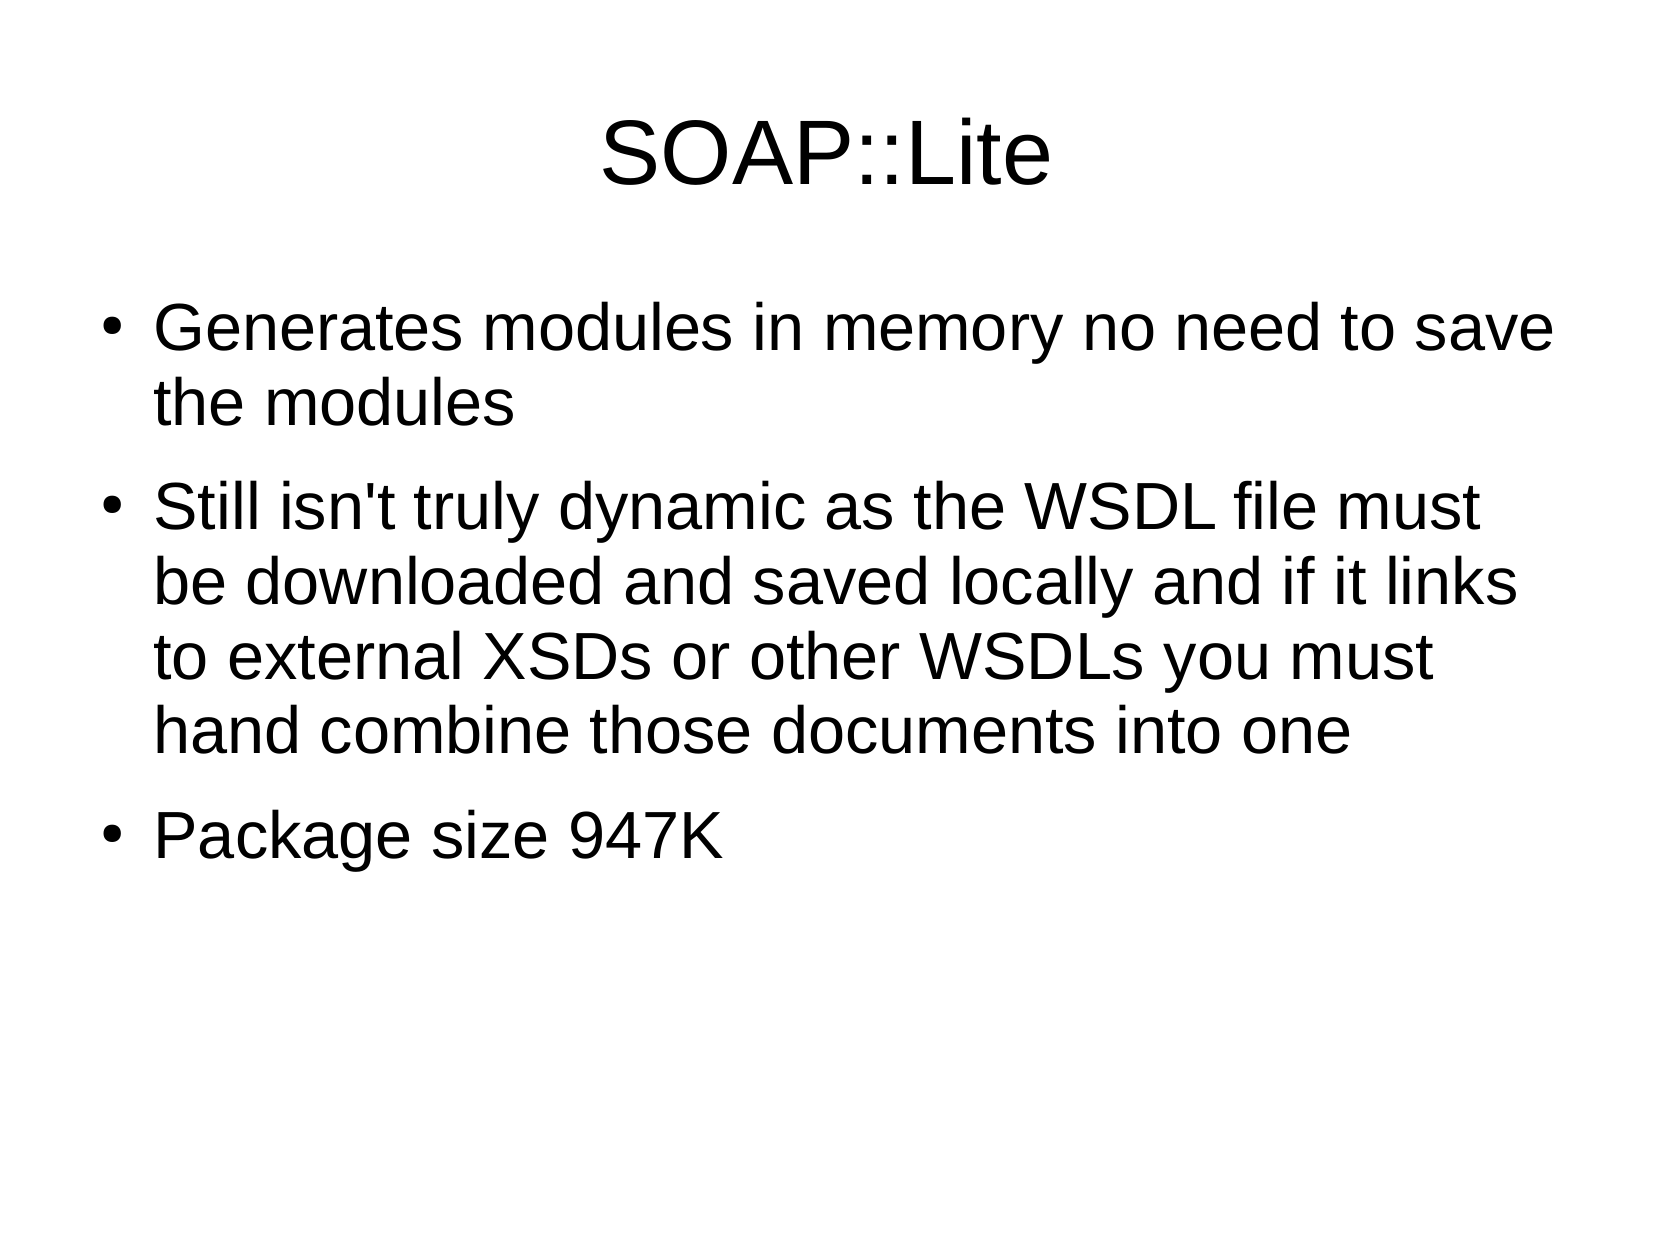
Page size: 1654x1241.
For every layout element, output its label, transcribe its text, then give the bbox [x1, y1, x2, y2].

list Generates modules in memory no need to save the modules Still isn't truly dynamic as the WSDL file must be downloaded and saved locally and if it links to external XSDs or other WSDLs you must hand combine those documents into one Package size 947K [82, 290, 1571, 1010]
title SOAP::Lite [82, 49, 1571, 257]
